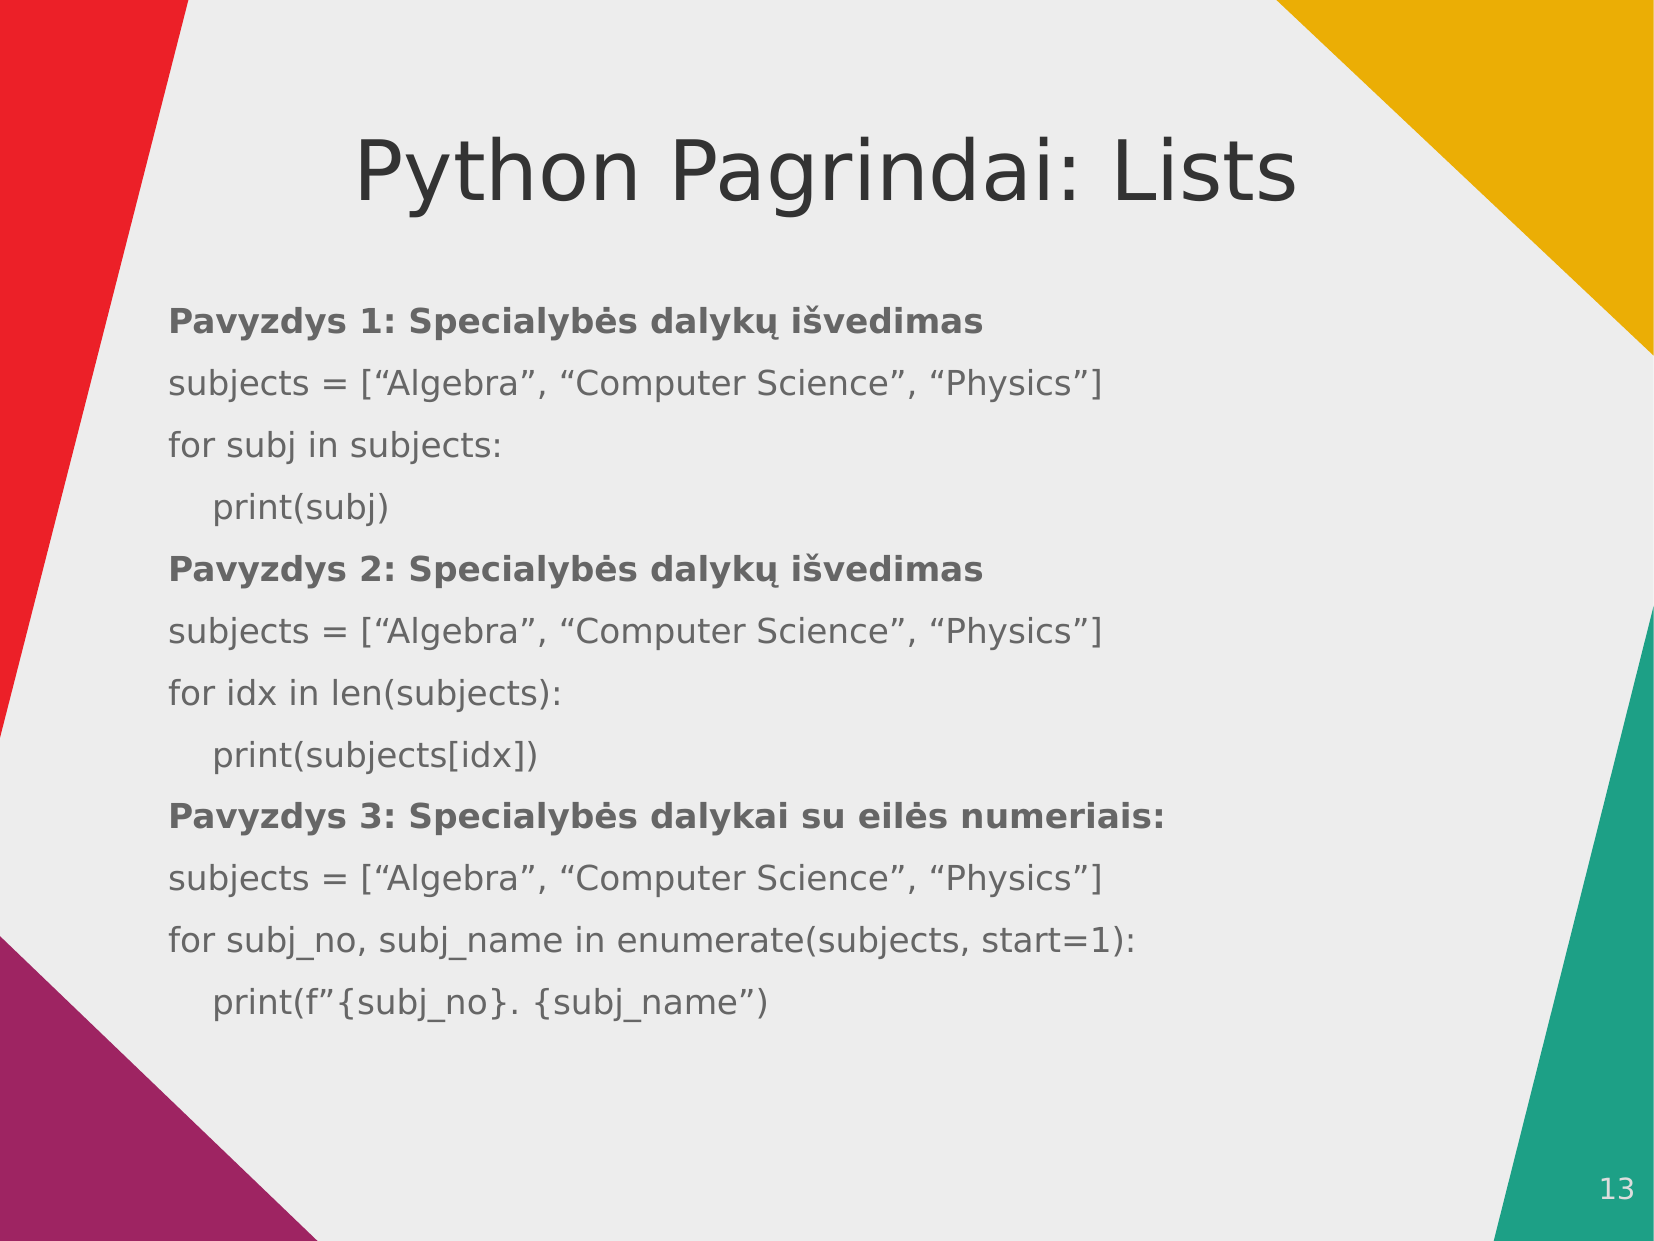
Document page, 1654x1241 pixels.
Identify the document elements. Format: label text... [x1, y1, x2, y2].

list Pavyzdys 1: Specialybės dalykų išvedimas subjects = [“Algebra”, “Computer Science”, “Physics”] for subj in subjects: print(subj) Pavyzdys 2: Specialybės dalykų išvedimas subjects = [“Algebra”, “Computer Science”, “Physics”] for idx in len(subjects): print(subjects[idx]) Pavyzdys 3: Specialybės dalykai su eilės numeriais: subjects = [“Algebra”, “Computer Science”, “Physics”] for subj_no, subj_name in enumerate(subjects, start=1): print(f”{subj_no}. {subj_name”) [114, 302, 1539, 1033]
title Python Pagrindai: Lists [114, 73, 1539, 271]
